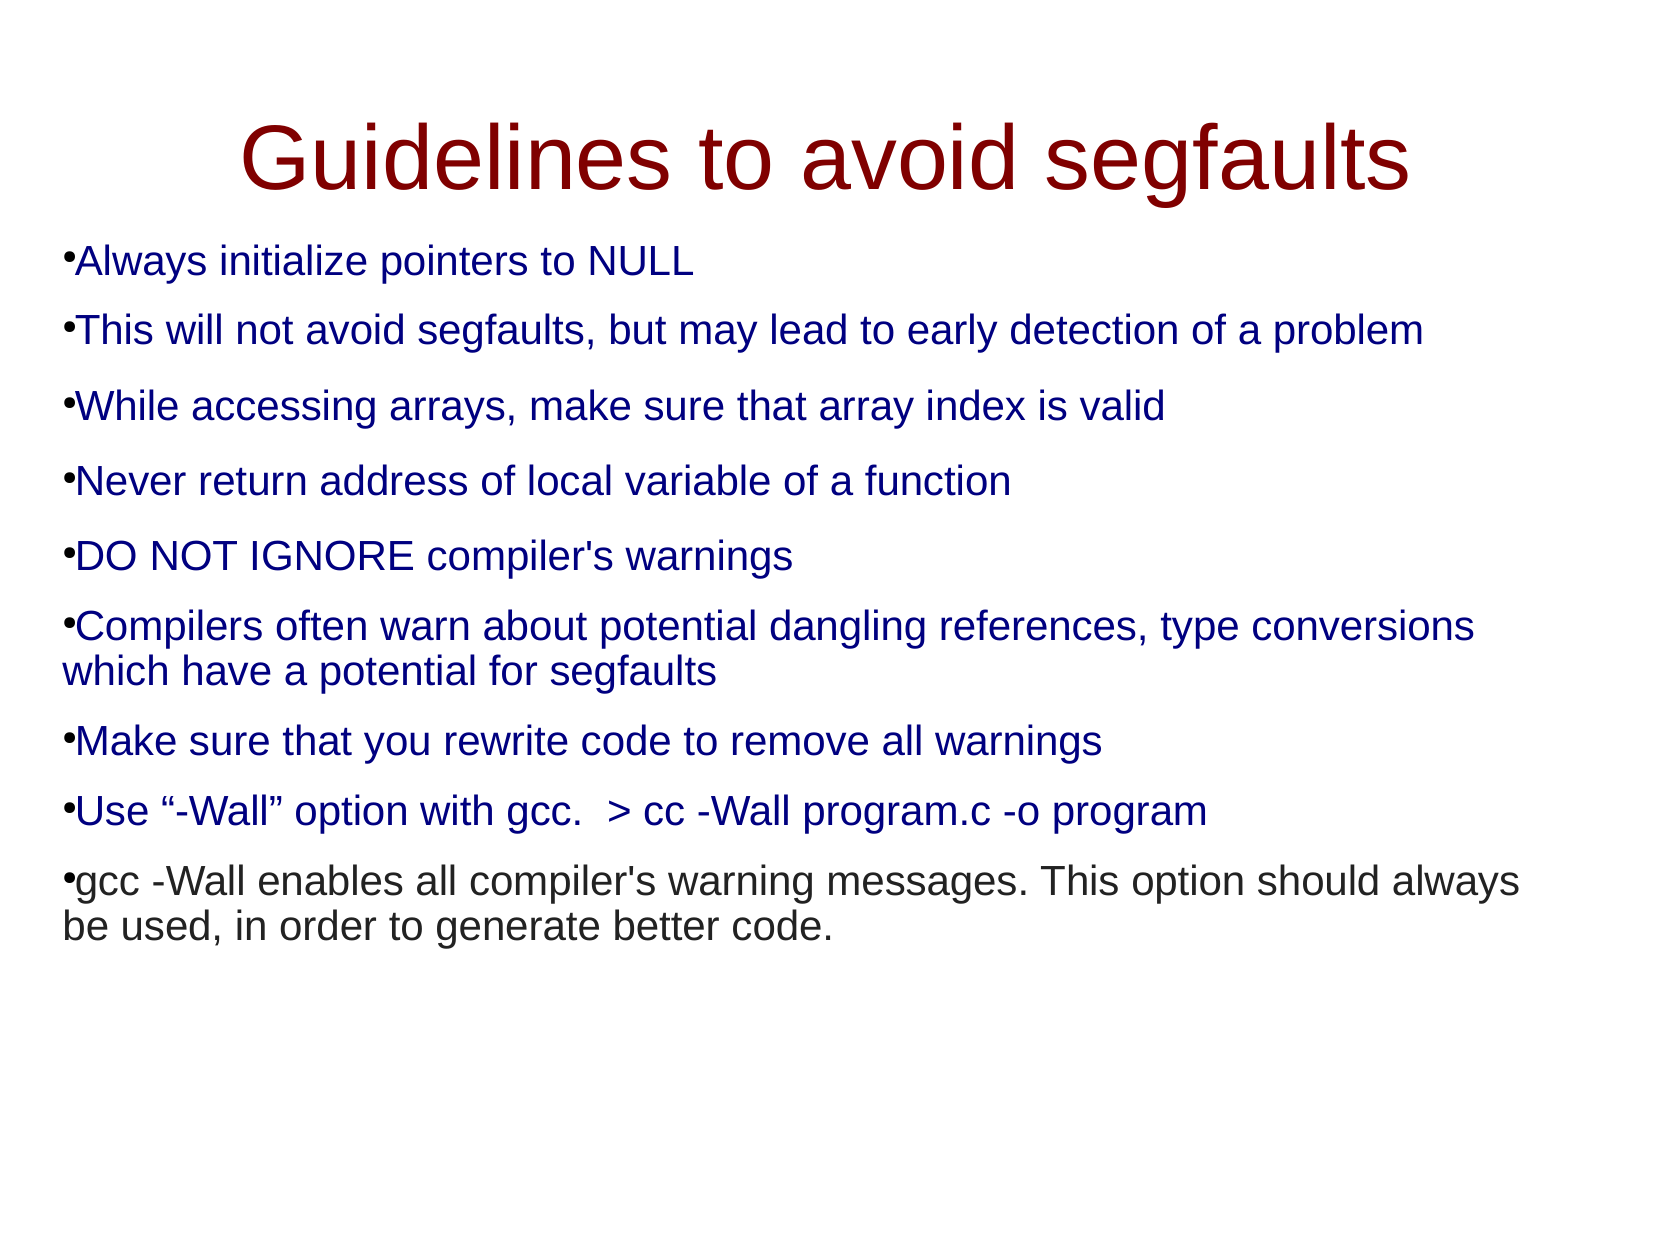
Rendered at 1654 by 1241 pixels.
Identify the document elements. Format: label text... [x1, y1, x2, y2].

title Guidelines to avoid segfaults [82, 49, 1571, 257]
list Always initialize pointers to NULL This will not avoid segfaults, but may lead to early detection of a problem While accessing arrays, make sure that array index is valid Never return address of local variable of a function DO NOT IGNORE compiler's warnings Compilers often warn about potential dangling references, type conversions which have a potential for segfaults Make sure that you rewrite code to remove all warnings Use “-Wall” option with gcc. > cc -Wall program.c -o program gcc -Wall enables all compiler's warning messages. This option should always be used, in order to generate better code. [62, 233, 1551, 953]
